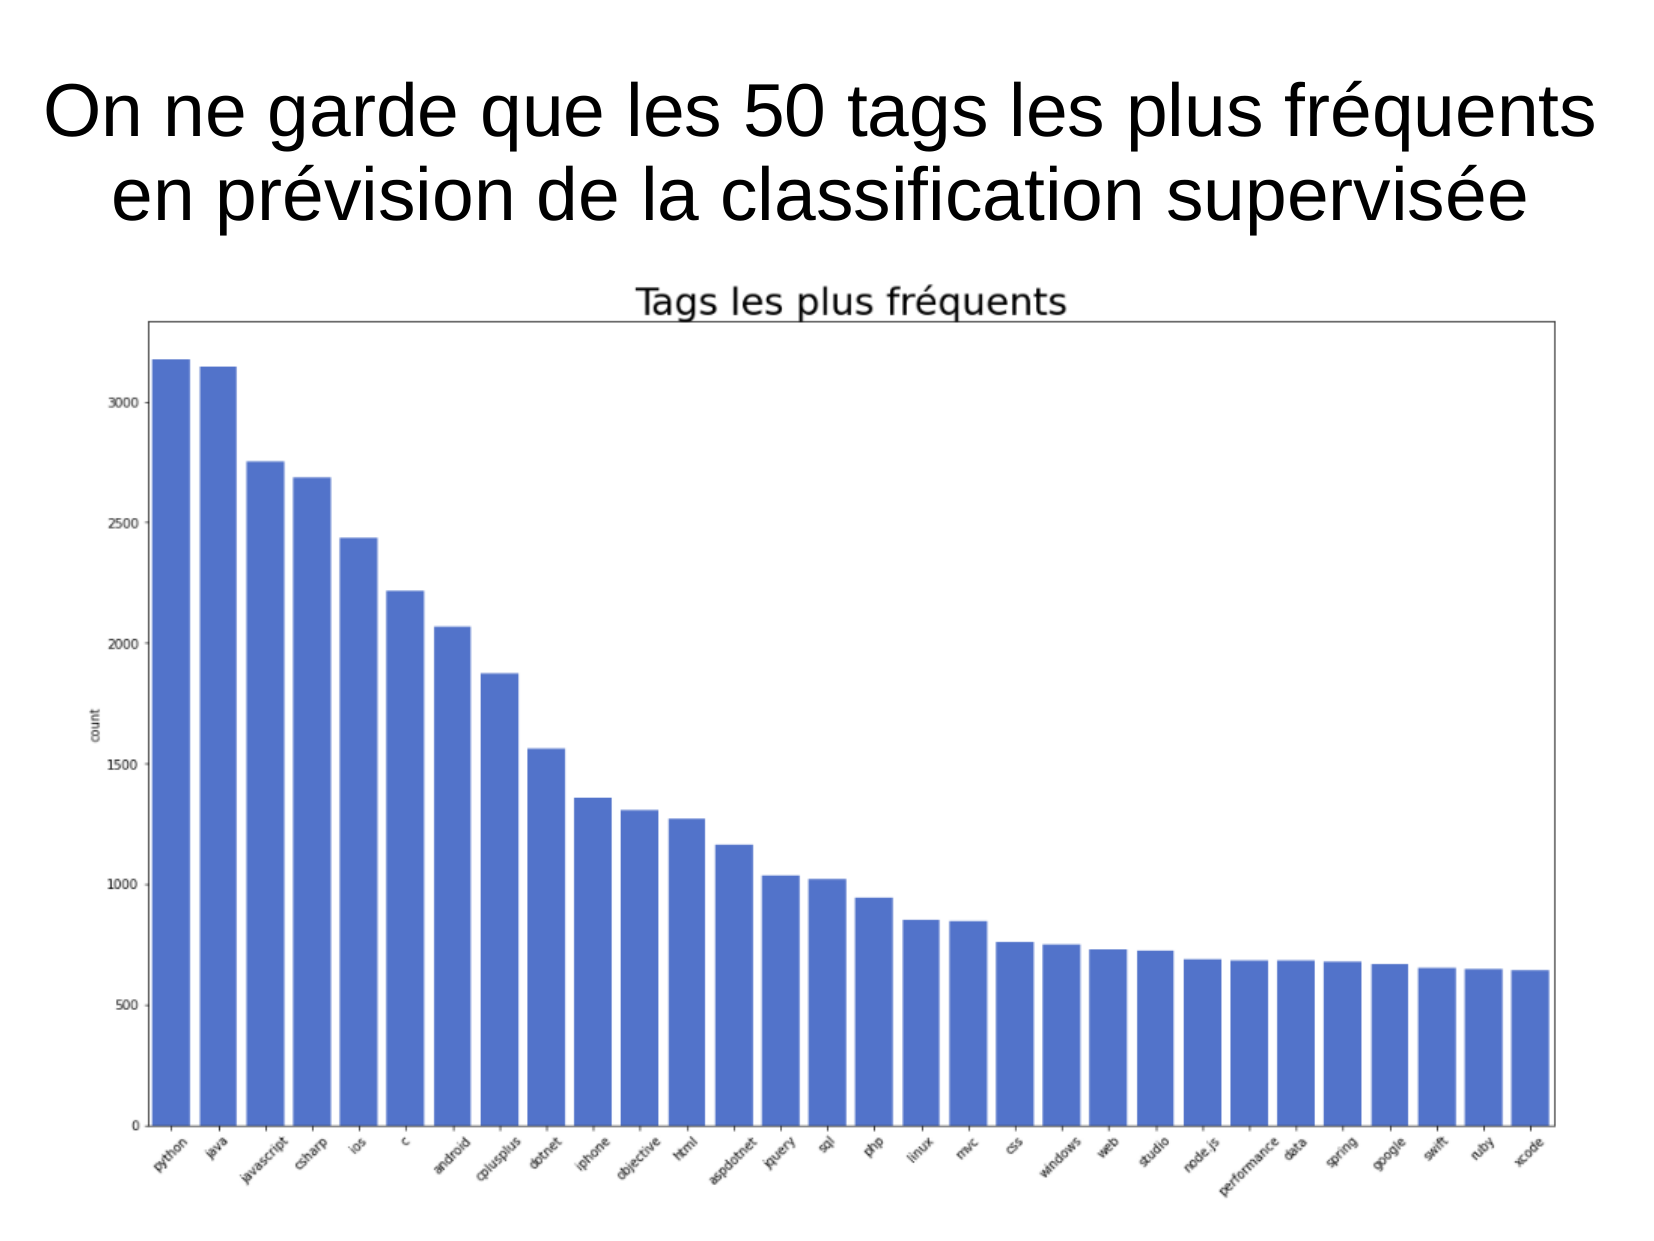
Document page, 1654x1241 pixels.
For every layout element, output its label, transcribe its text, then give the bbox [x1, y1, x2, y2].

picture [82, 283, 1583, 1210]
title On ne garde que les 50 tags les plus fréquents en prévision de la classification supervisée [23, 26, 1619, 279]
